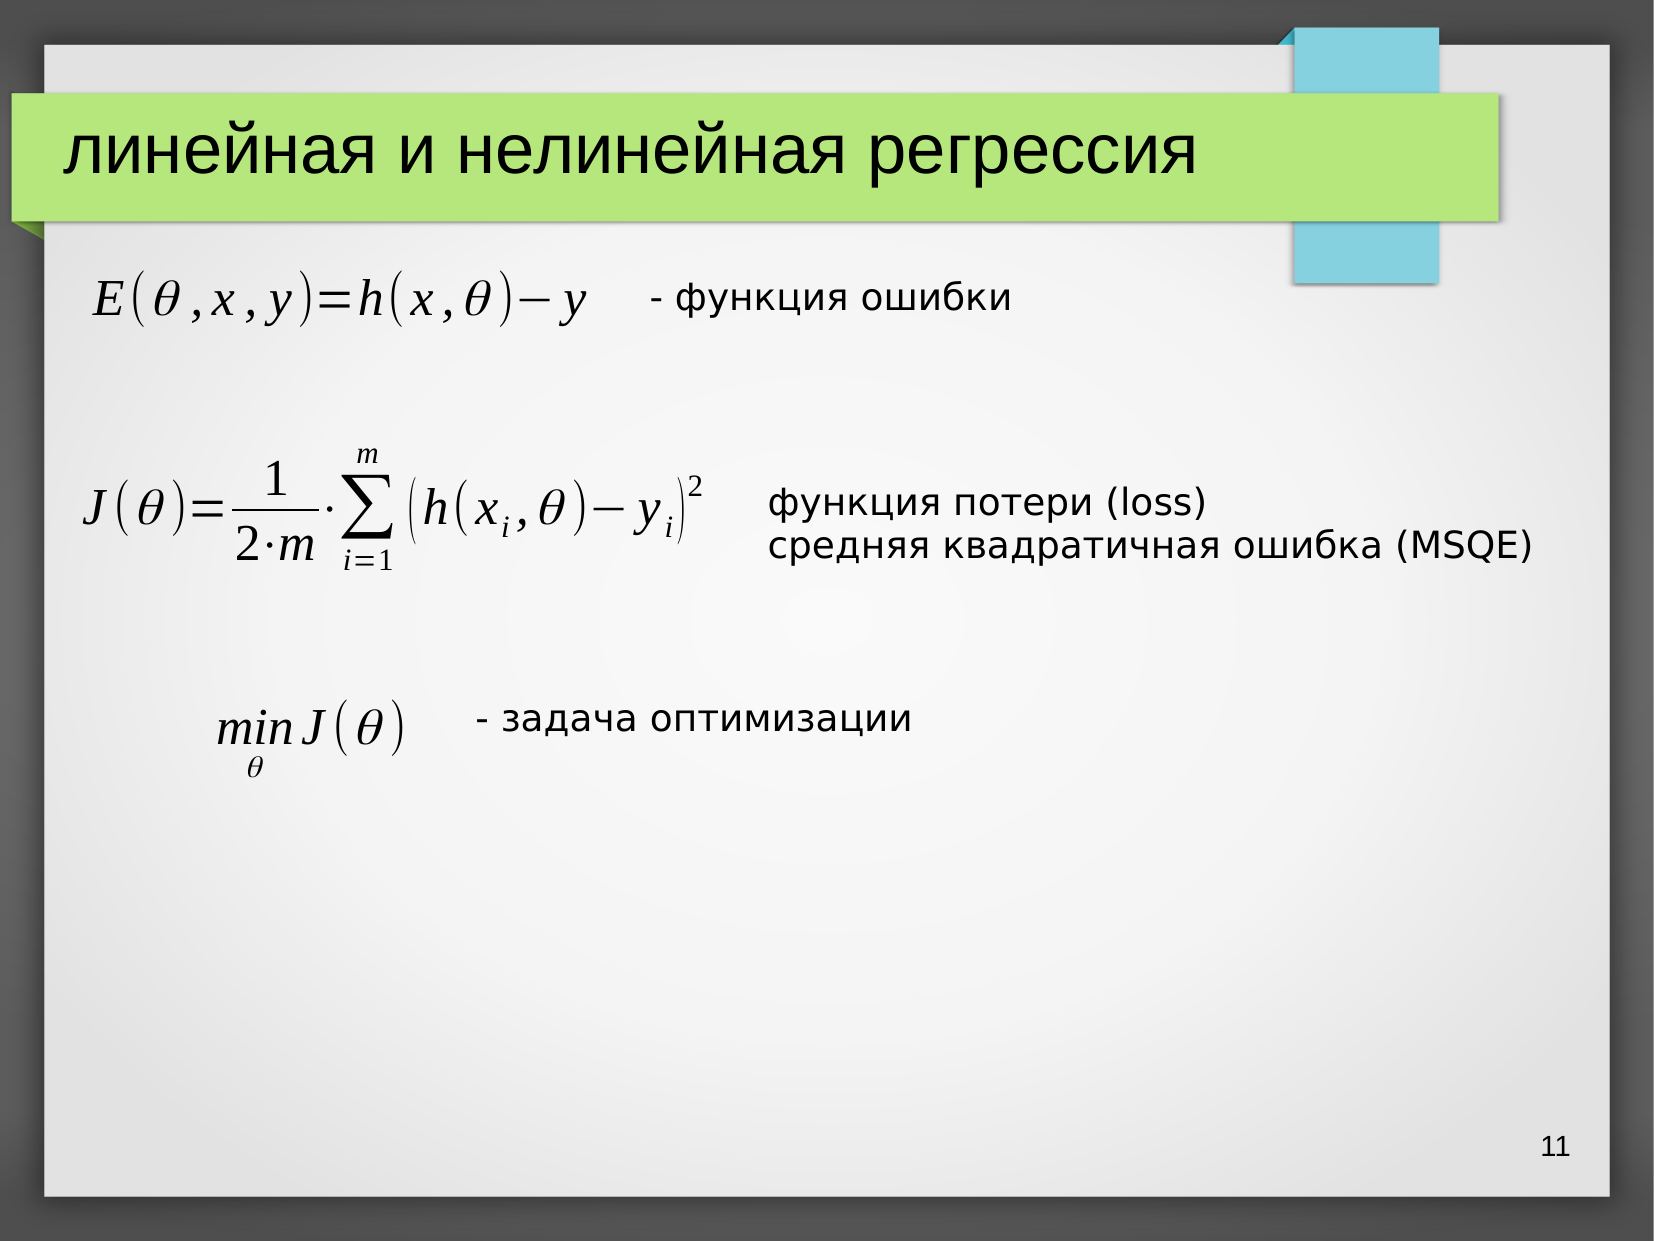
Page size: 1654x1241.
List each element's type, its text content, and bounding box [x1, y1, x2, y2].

title функция потери (loss) средняя квадратичная ошибка (MSQE) [767, 460, 1571, 588]
chart [209, 696, 414, 781]
chart [83, 268, 596, 331]
text_box - функция ошибки [634, 268, 1028, 327]
text_box - задача оптимизации [460, 689, 934, 756]
picture [0, 0, 1654, 1241]
title линейная и нелинейная регрессия [63, 106, 1469, 193]
chart [73, 437, 709, 578]
